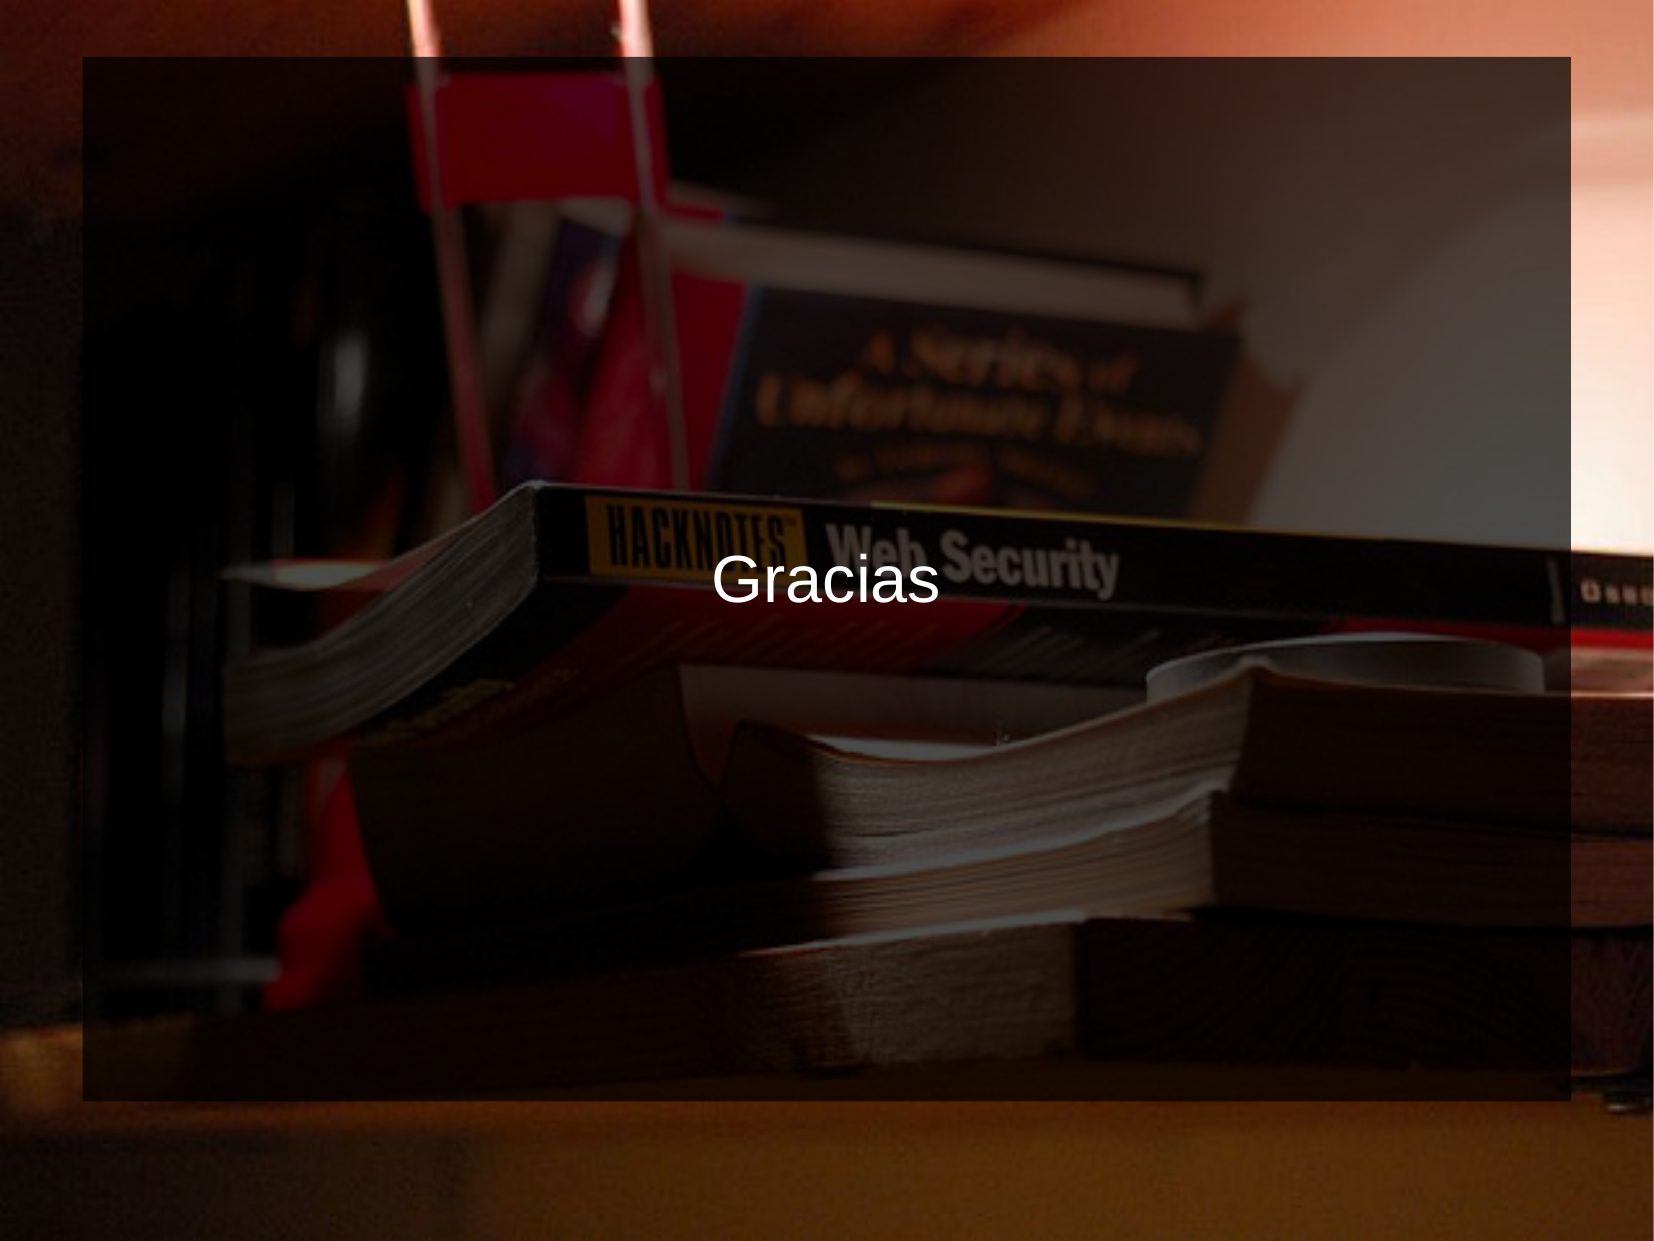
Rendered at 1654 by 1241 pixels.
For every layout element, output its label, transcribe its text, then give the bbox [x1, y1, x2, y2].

subtitle Gracias [82, 56, 1571, 1102]
picture [0, 0, 1654, 1241]
